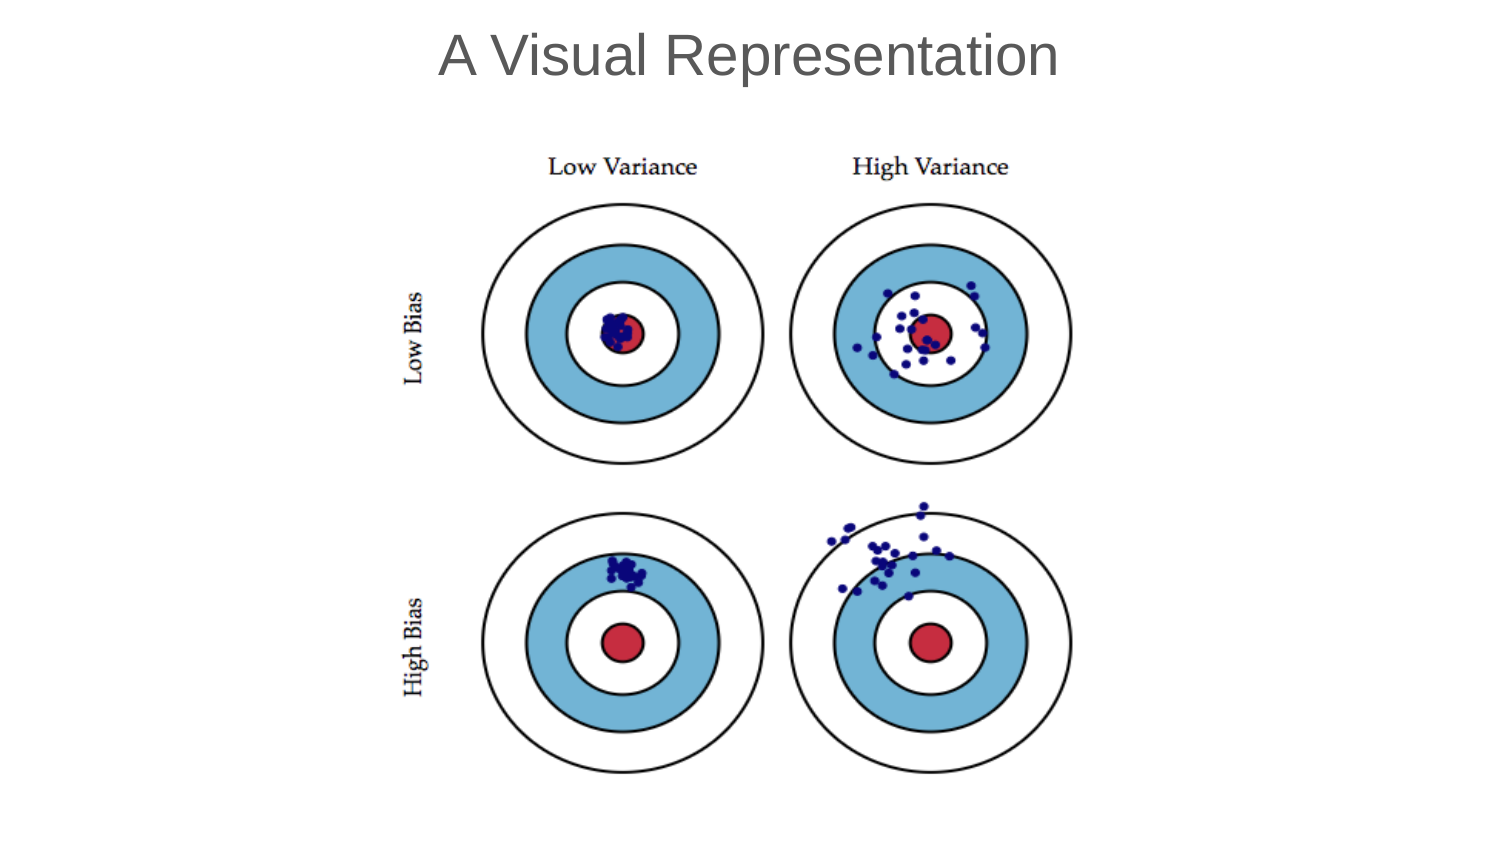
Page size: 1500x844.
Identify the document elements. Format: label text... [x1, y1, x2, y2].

subtitle A Visual Representation [51, 2, 1449, 133]
picture [369, 132, 1105, 794]
